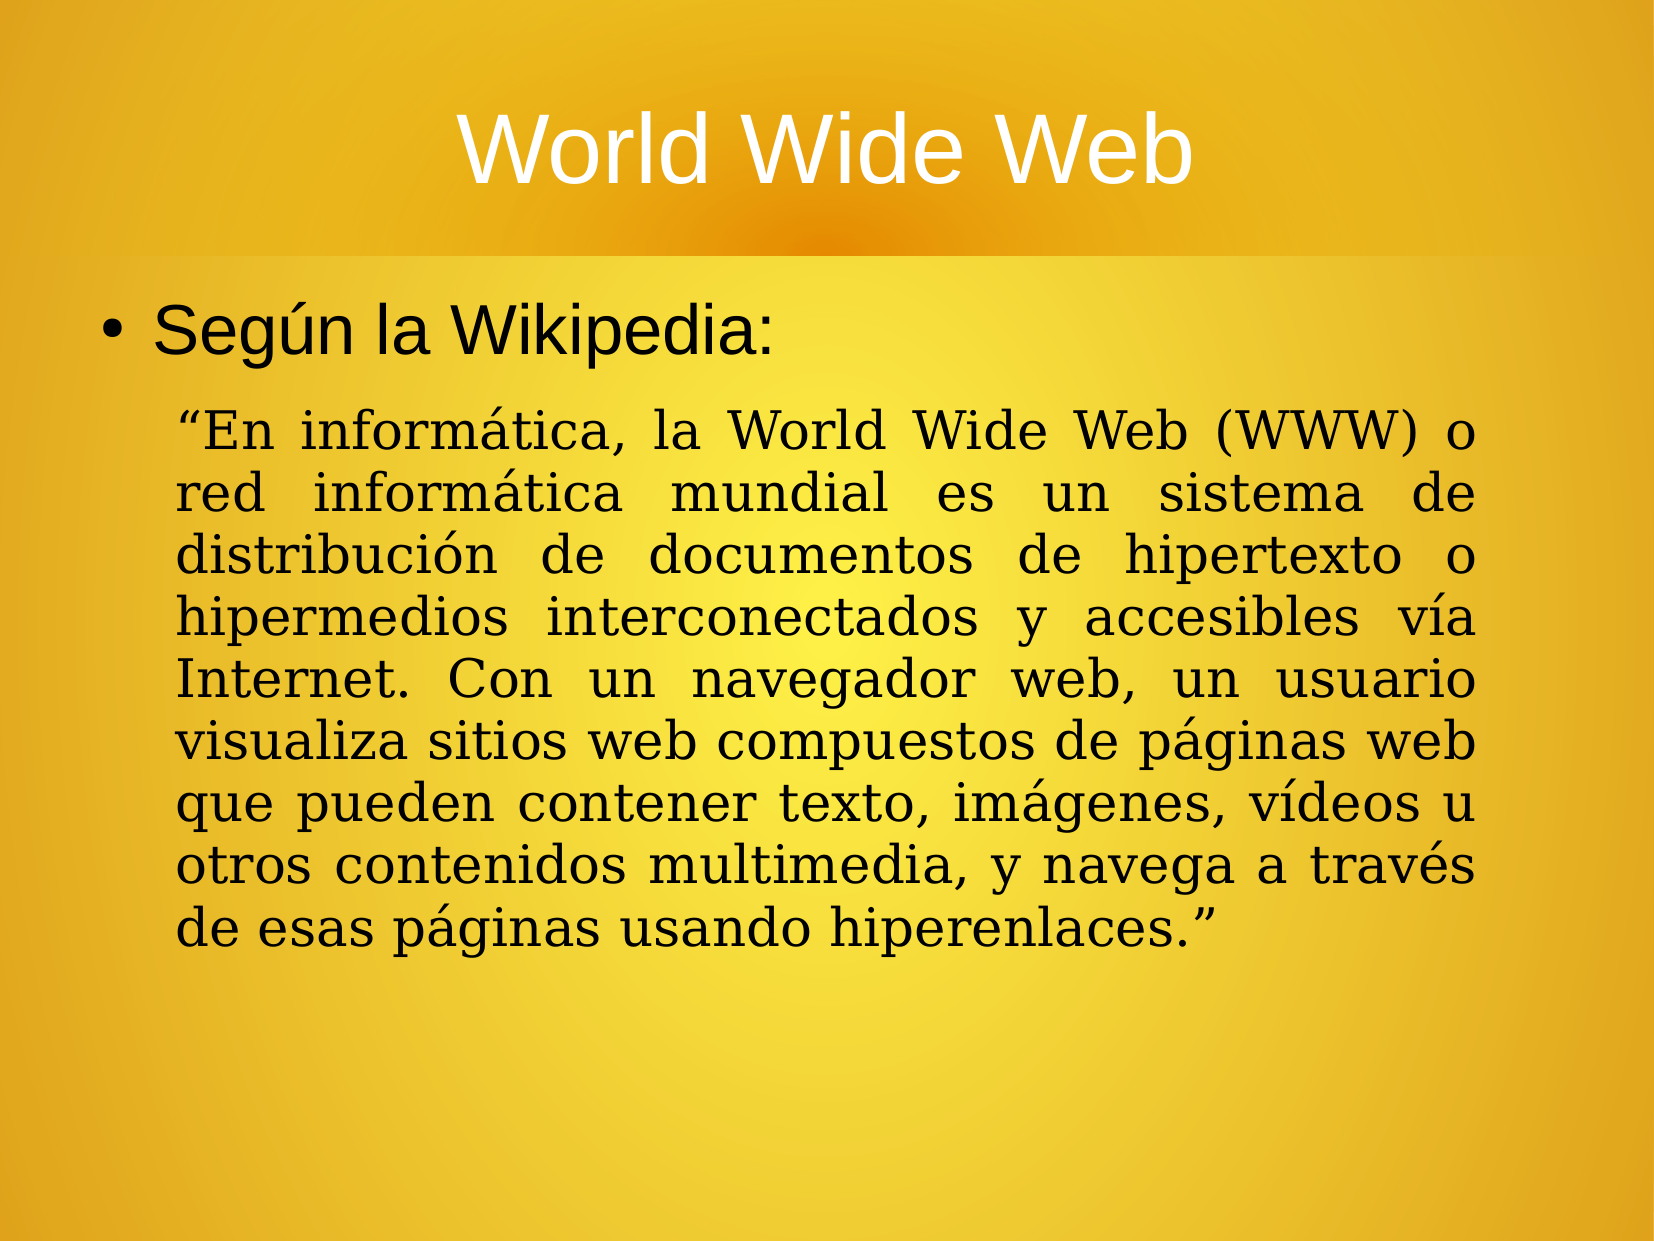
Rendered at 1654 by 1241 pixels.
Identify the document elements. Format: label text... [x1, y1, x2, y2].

title World Wide Web [82, 47, 1571, 252]
list Según la Wikipedia: “En informática, la World Wide Web (WWW) o red informática mundial es un sistema de distribución de documentos de hipertexto o hipermedios interconectados y accesibles vía Internet. Con un navegador web, un usuario visualiza sitios web compuestos de páginas web que pueden contener texto, imágenes, vídeos u otros contenidos multimedia, y navega a través de esas páginas usando hiperenlaces.” [82, 290, 1571, 1010]
